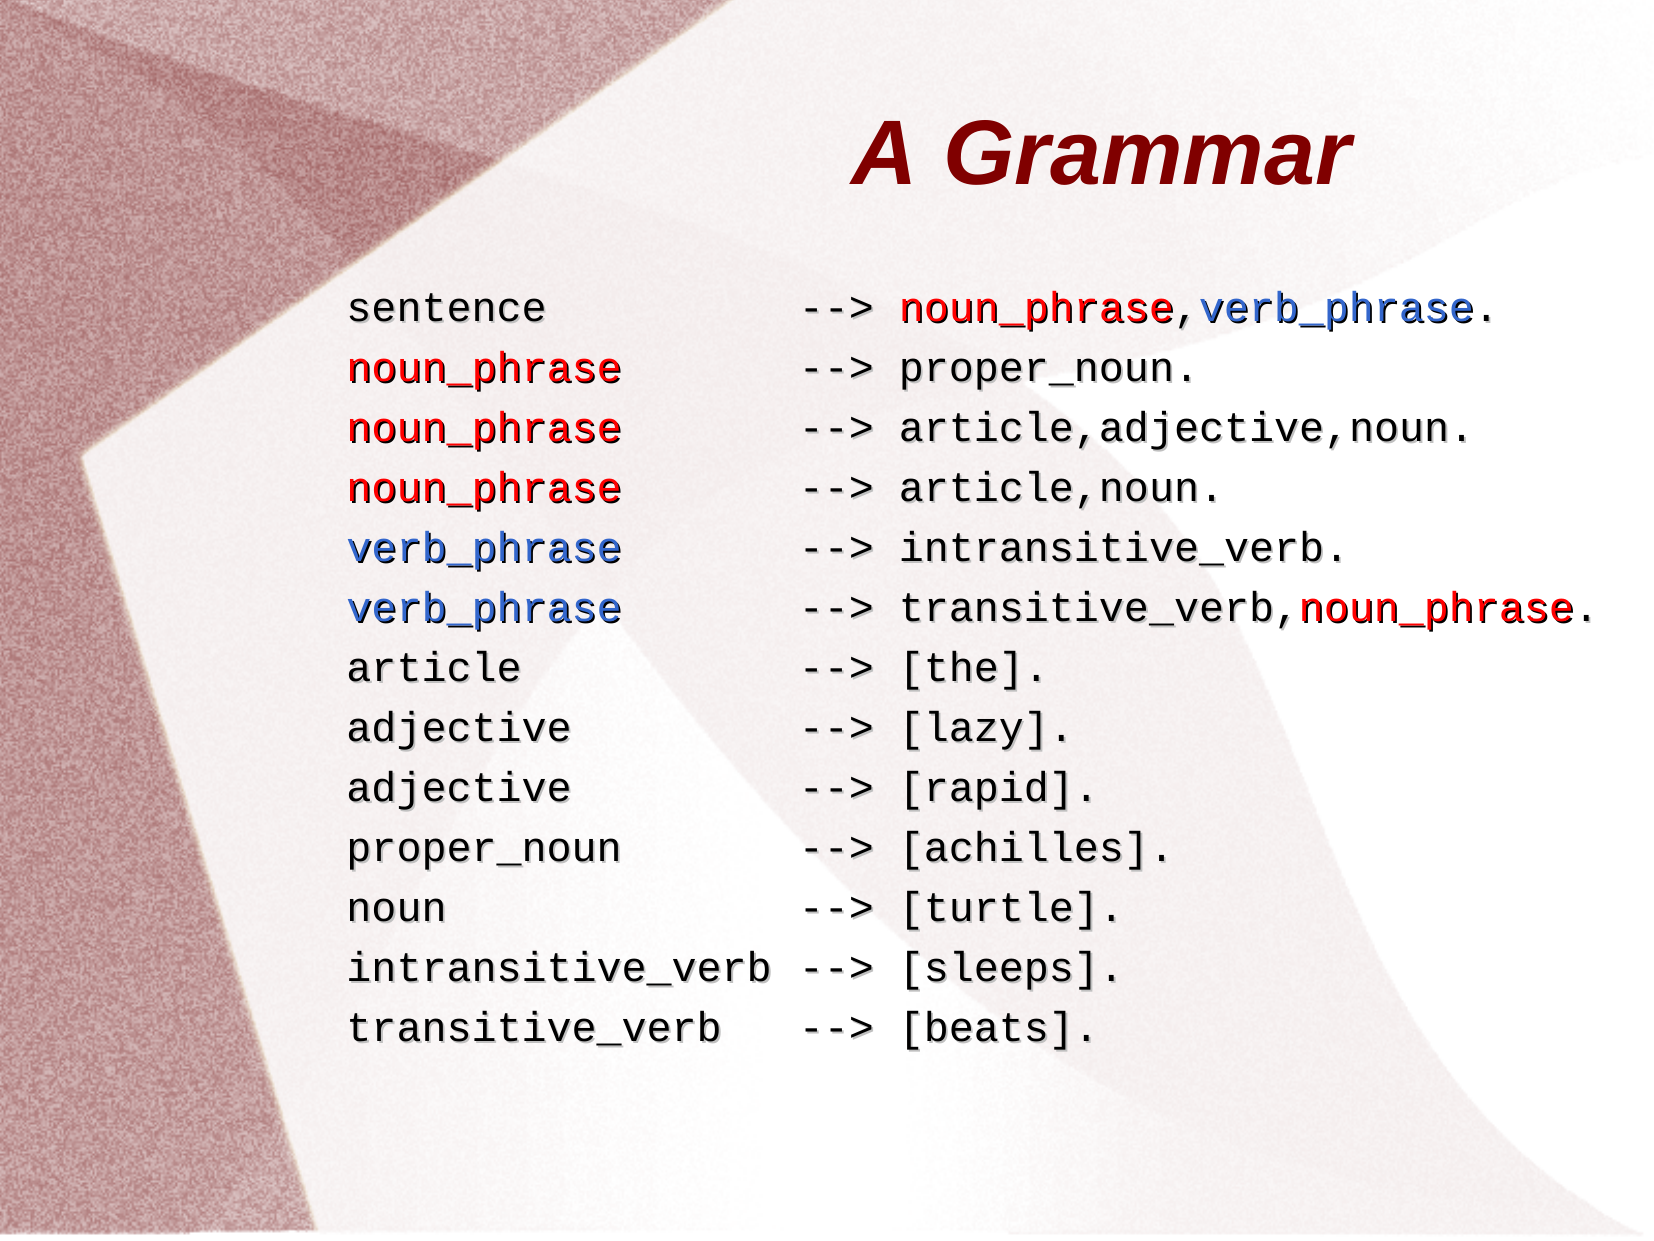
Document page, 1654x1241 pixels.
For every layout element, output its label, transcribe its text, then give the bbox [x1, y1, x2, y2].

title A Grammar [596, 56, 1607, 250]
picture [0, 0, 1654, 1241]
text_box sentence --> noun_phrase,verb_phrase. noun_phrase --> proper_noun. noun_phrase --> article,adjective,noun. noun_phrase --> article,noun. verb_phrase --> intransitive_verb. verb_phrase --> transitive_verb,noun_phrase. article --> [the]. adjective --> [lazy]. adjective --> [rapid]. proper_noun --> [achilles]. noun --> [turtle]. intransitive_verb --> [sleeps]. transitive_verb --> [beats]. [331, 262, 1654, 1058]
